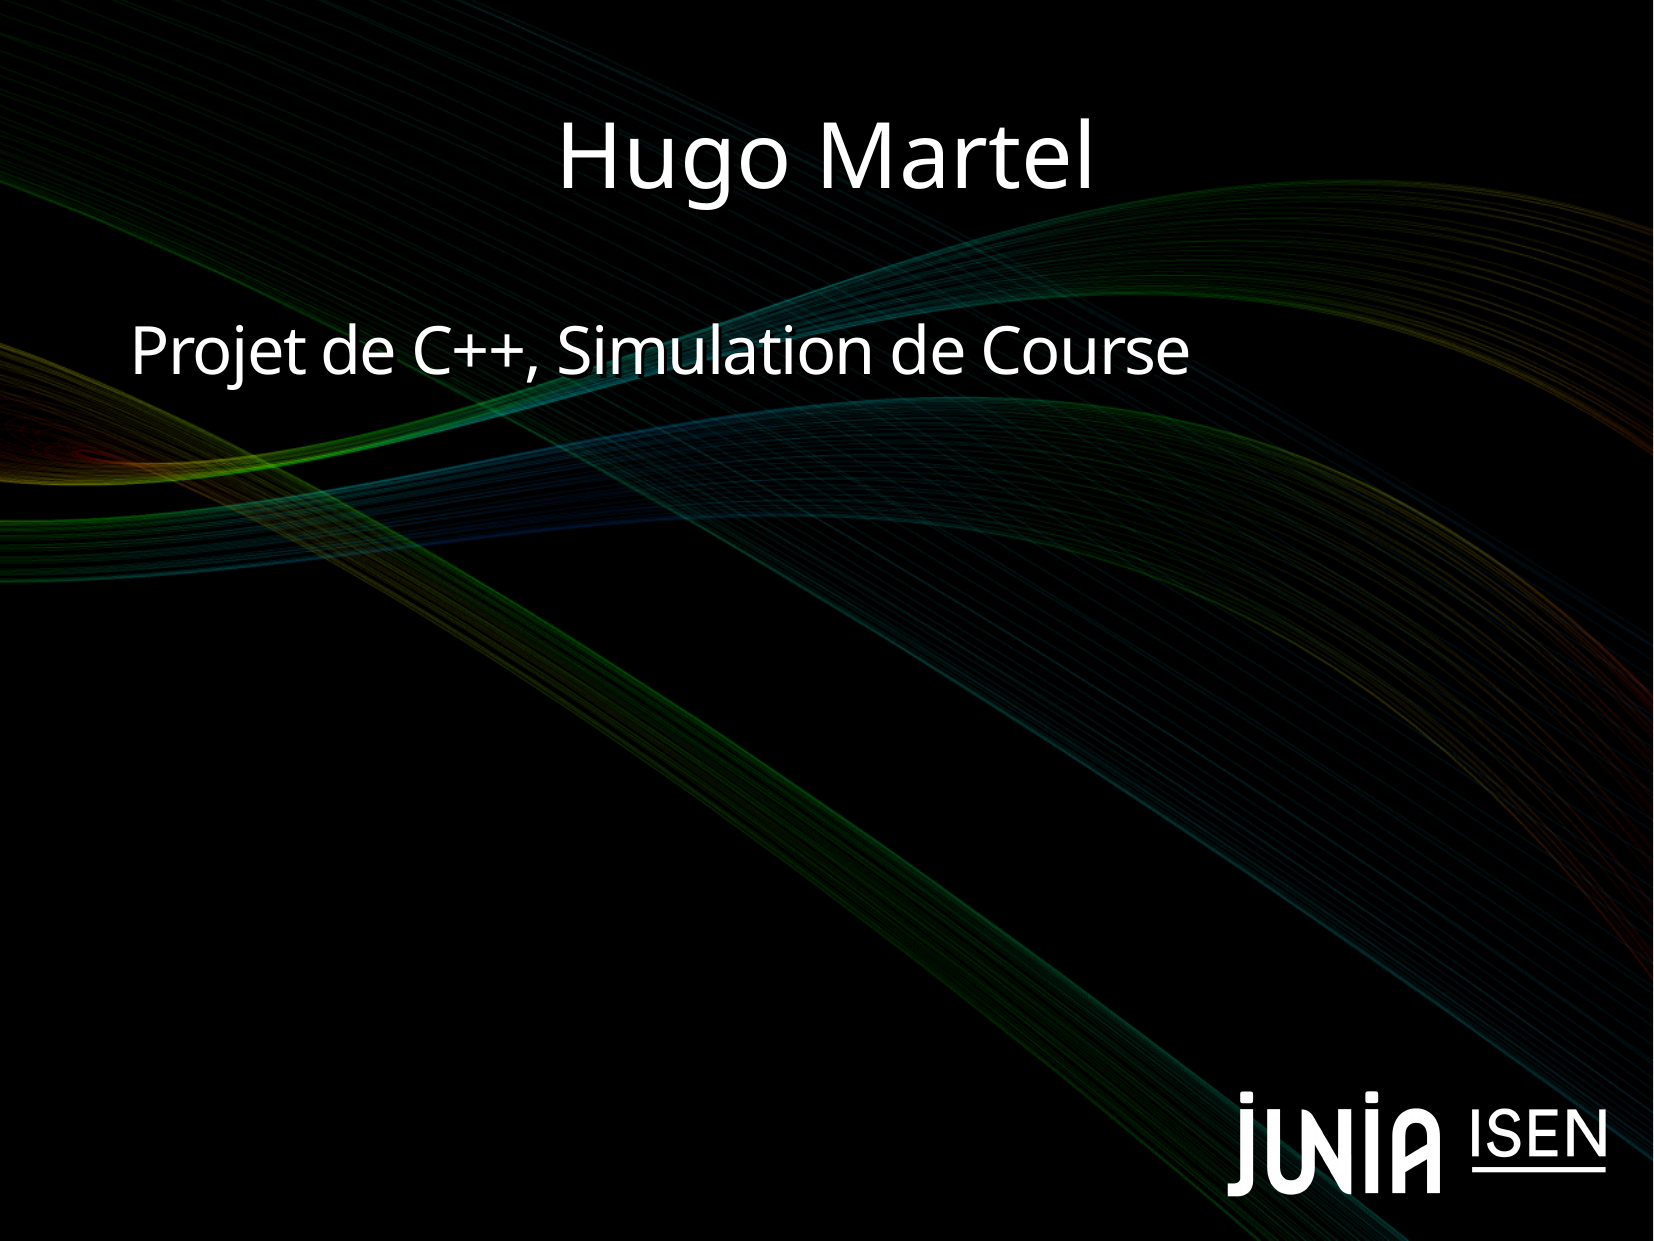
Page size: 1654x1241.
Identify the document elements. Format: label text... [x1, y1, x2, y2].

list Projet de C++, Simulation de Course [58, 303, 1624, 1123]
picture [0, 0, 1654, 1241]
title Hugo Martel [82, 49, 1571, 257]
